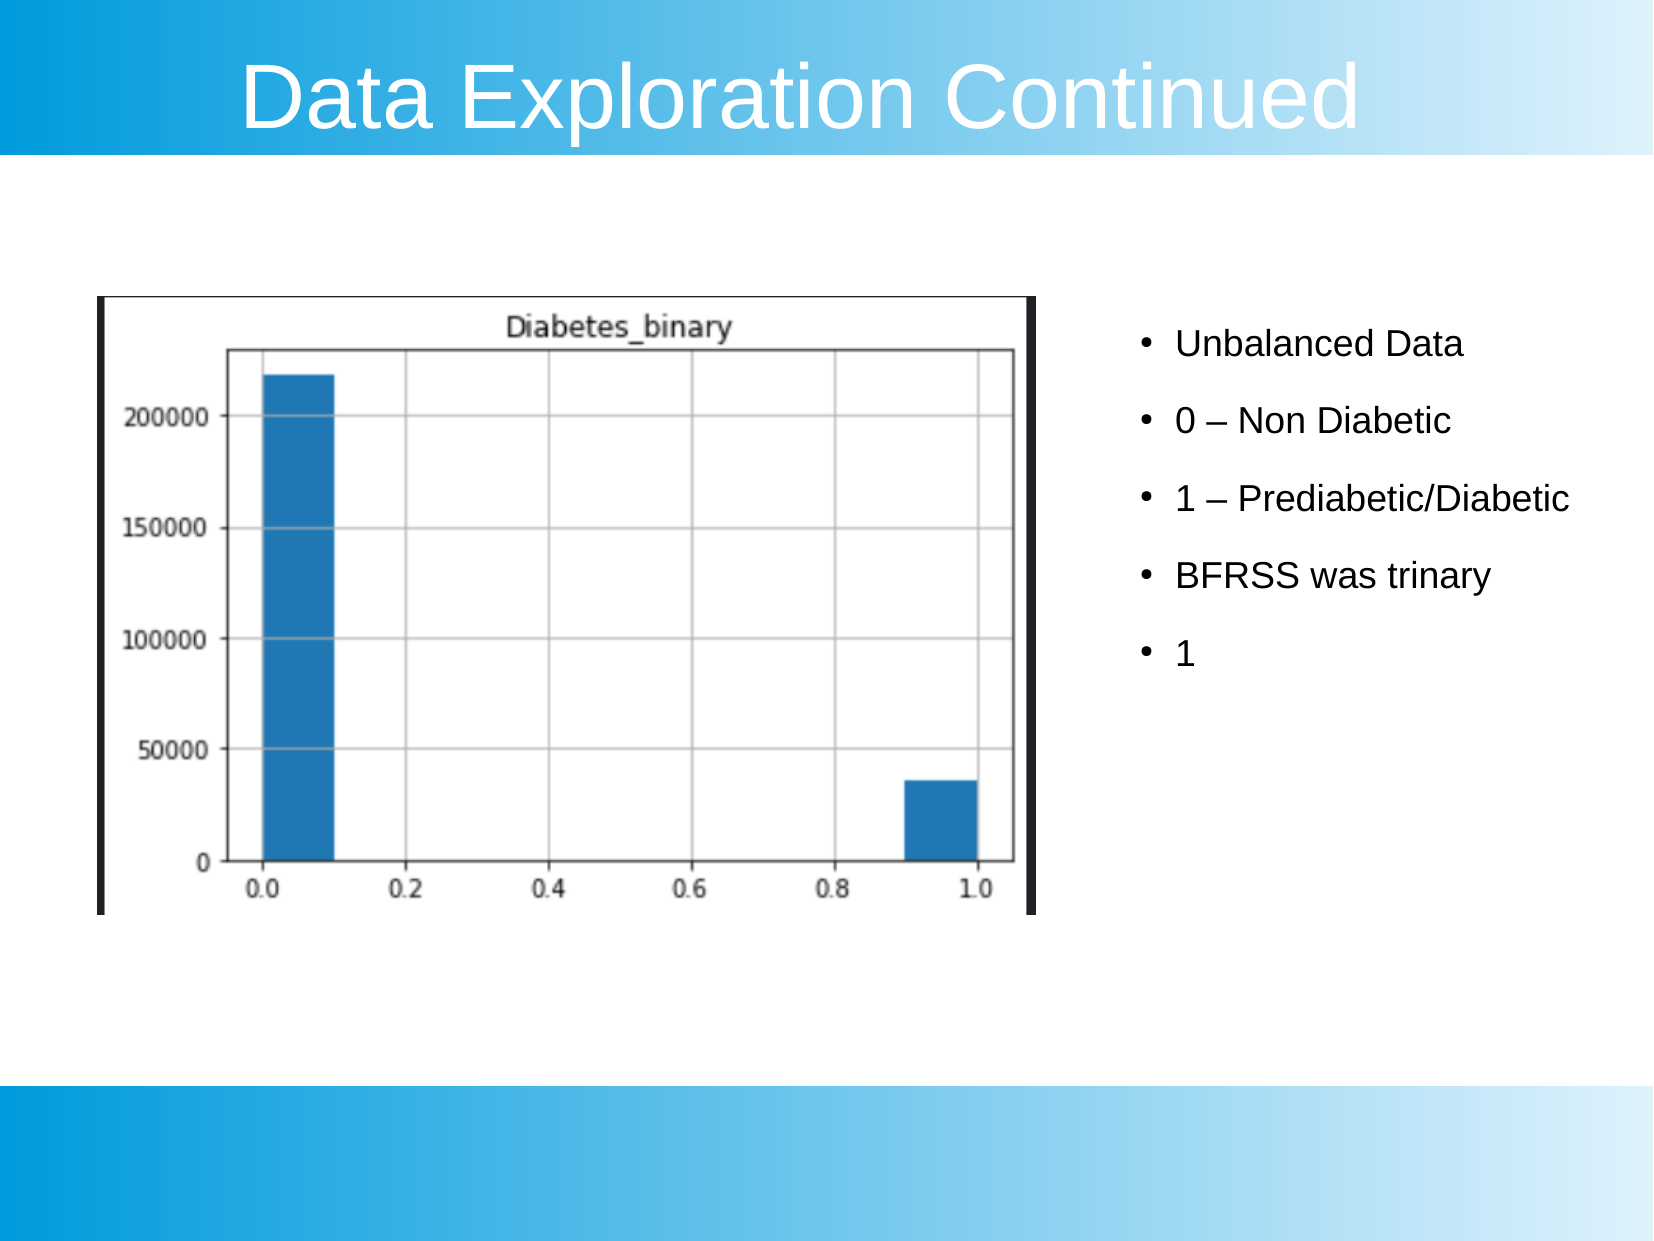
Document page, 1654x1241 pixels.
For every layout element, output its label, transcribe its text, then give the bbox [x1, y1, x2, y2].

title Data Exploration Continued [56, 45, 1546, 150]
picture [97, 296, 1036, 916]
text_box Unbalanced Data 0 – Non Diabetic 1 – Prediabetic/Diabetic BFRSS was trinary 1 [1125, 315, 1621, 682]
